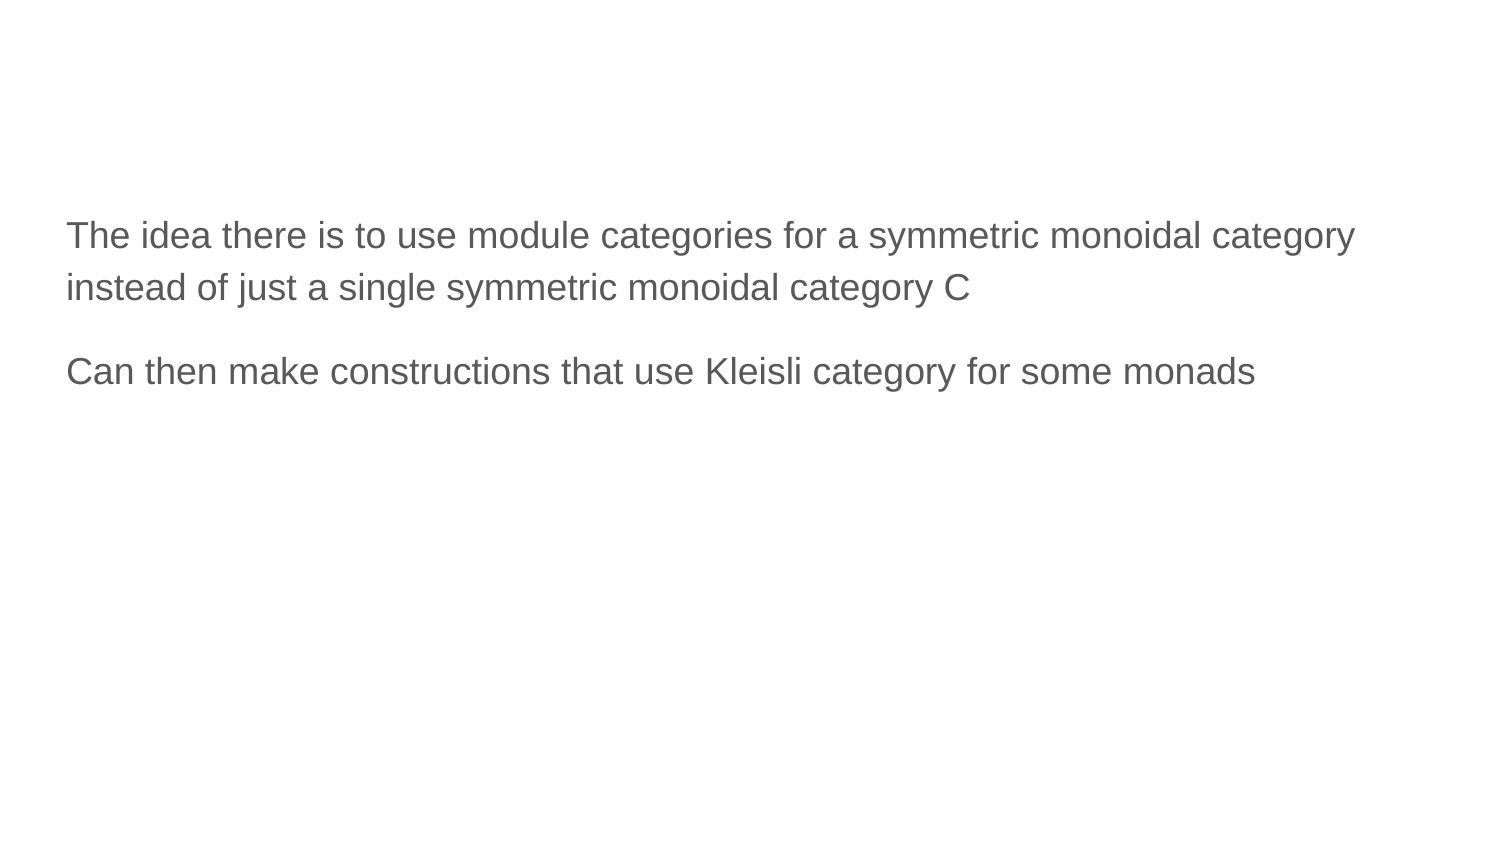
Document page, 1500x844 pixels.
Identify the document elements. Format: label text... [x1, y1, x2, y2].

list The idea there is to use module categories for a symmetric monoidal category instead of just a single symmetric monoidal category C Can then make constructions that use Kleisli category for some monads [51, 189, 1449, 750]
